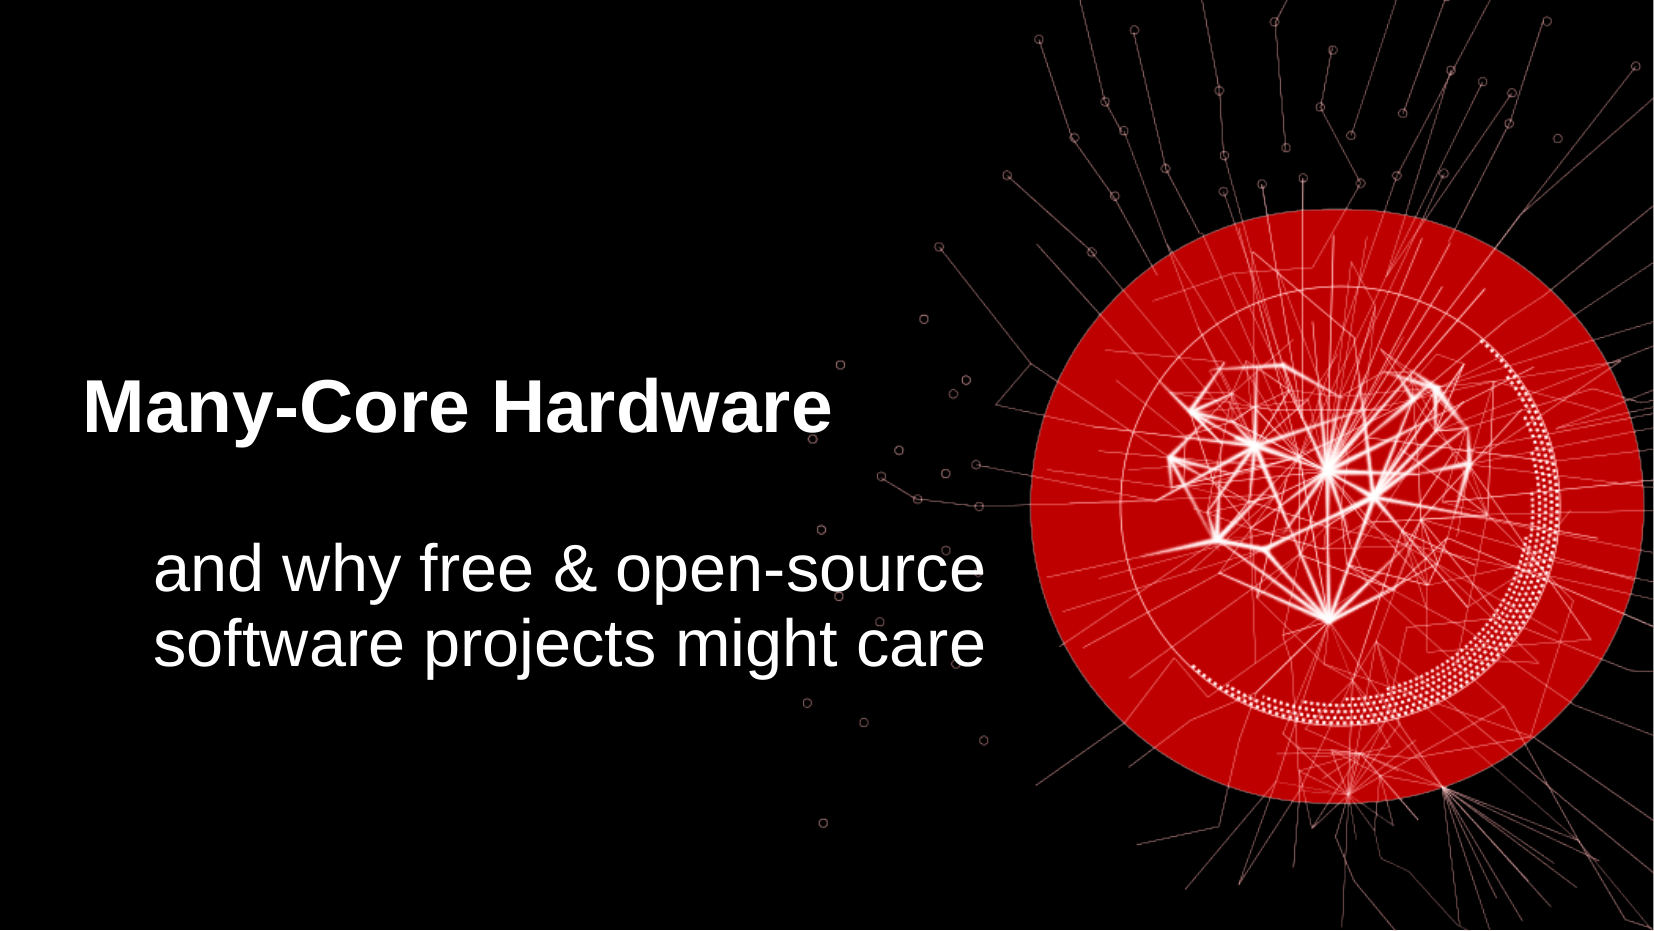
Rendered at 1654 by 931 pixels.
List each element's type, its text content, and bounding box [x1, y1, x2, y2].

picture [803, 0, 1654, 931]
title Many-Core Hardware [82, 328, 1571, 485]
list and why free & open-source software projects might care [82, 531, 1571, 875]
